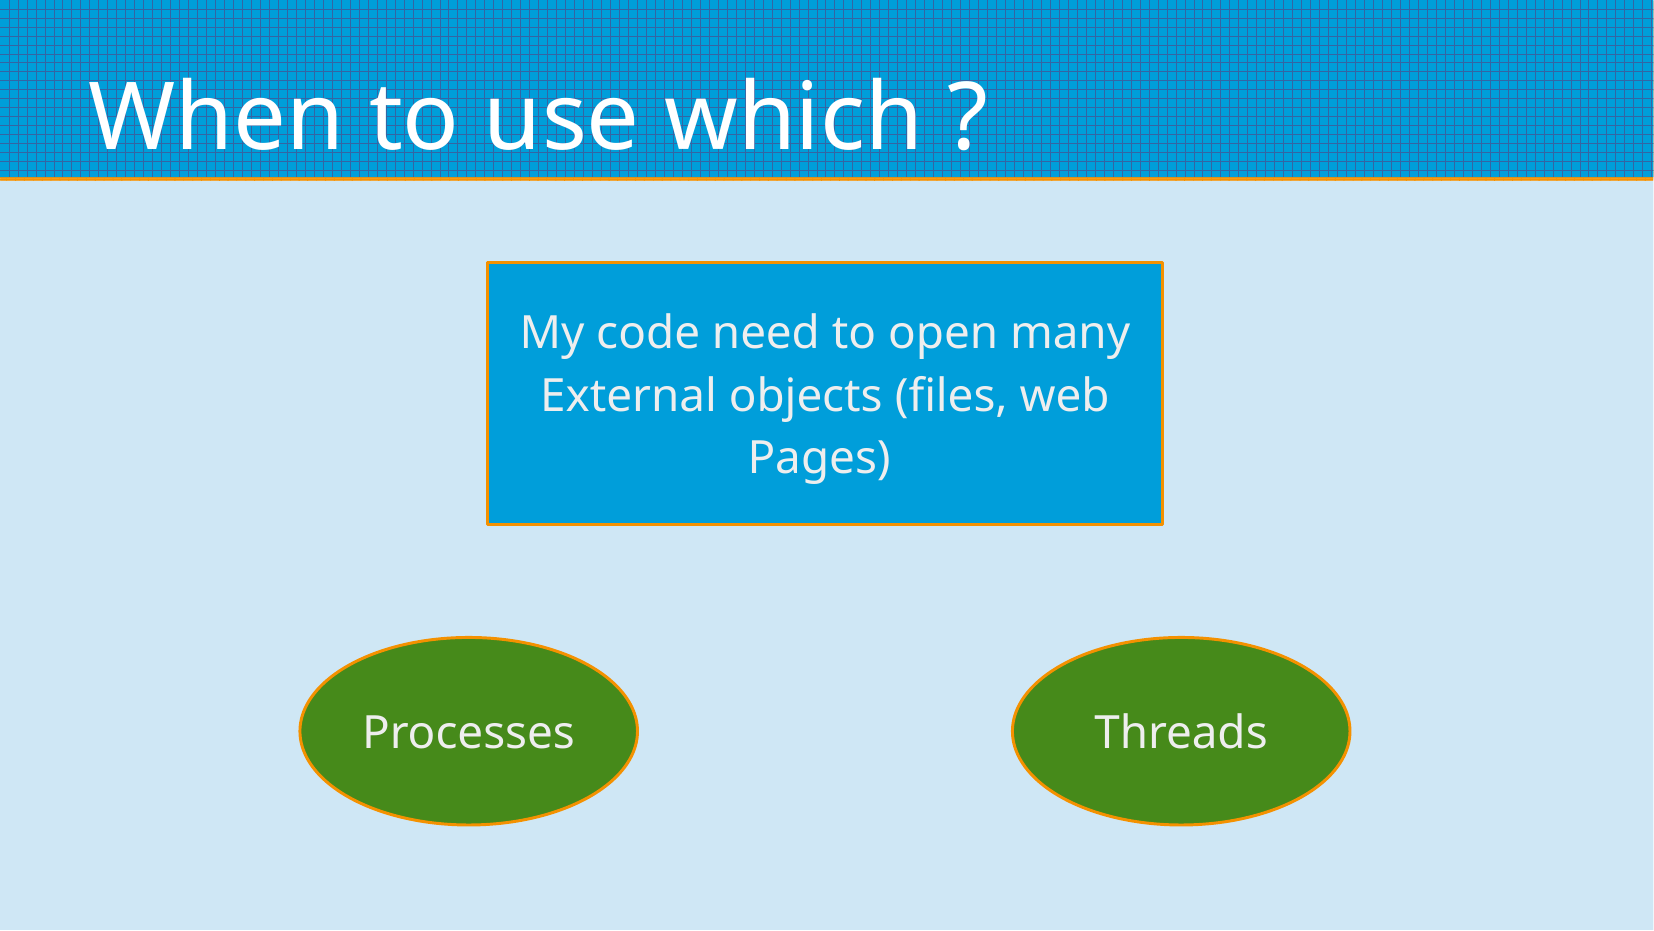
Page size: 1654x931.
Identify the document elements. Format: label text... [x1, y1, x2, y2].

text_box My code need to open many External objects (files, web Pages) [487, 262, 1163, 525]
title When to use which ? [88, 14, 1565, 178]
text_box Threads [1012, 637, 1351, 826]
text_box Processes [299, 637, 638, 826]
